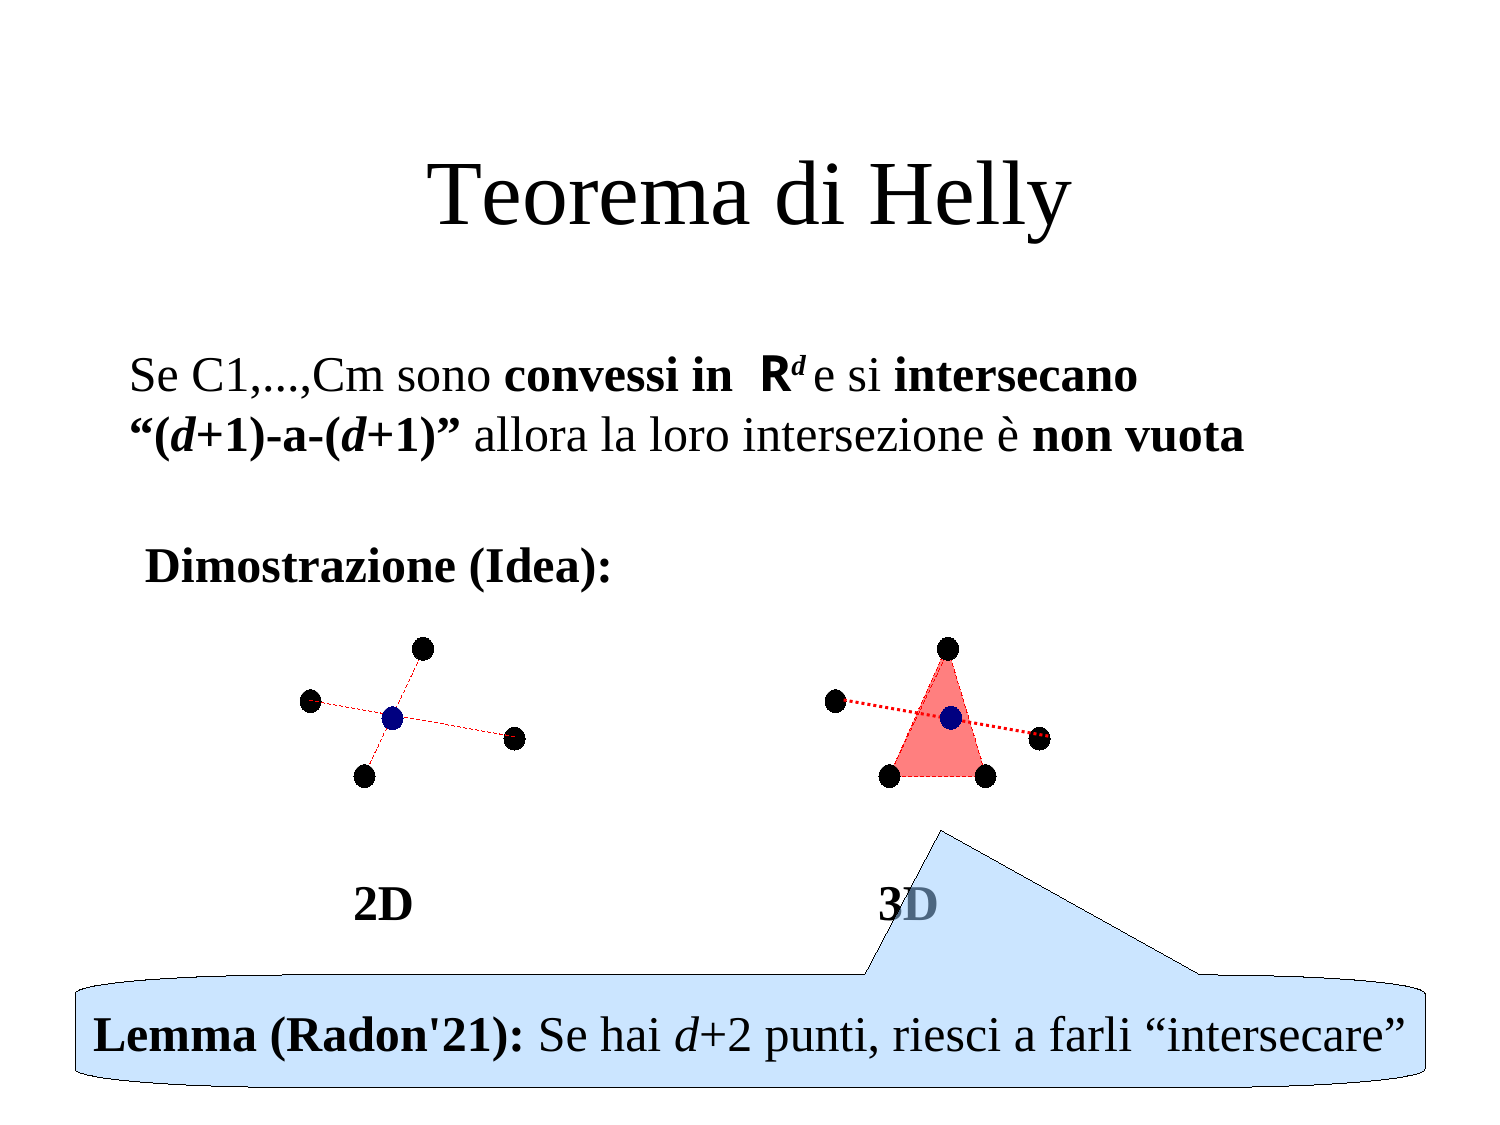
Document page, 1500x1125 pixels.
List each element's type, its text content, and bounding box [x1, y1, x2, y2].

text_box Se C1,...,Cm sono convessi in Rd e si intersecano “(d+1)-a-(d+1)” allora la loro intersezione è non vuota [114, 334, 1315, 470]
text_box 3D [863, 862, 923, 938]
text_box [412, 637, 434, 661]
text_box [1028, 727, 1051, 751]
text_box [825, 689, 846, 713]
text_box [353, 764, 376, 788]
text_box [300, 689, 322, 713]
text_box [381, 706, 404, 730]
text_box [503, 727, 526, 751]
text_box Lemma (Radon'21): Se hai d+2 punti, riesci a farli “intersecare” [75, 830, 1426, 1088]
text_box 2D [338, 862, 451, 938]
text_box [878, 637, 997, 788]
text_box Dimostrazione (Idea): [130, 525, 1013, 601]
title Teorema di Helly [112, 107, 1387, 280]
